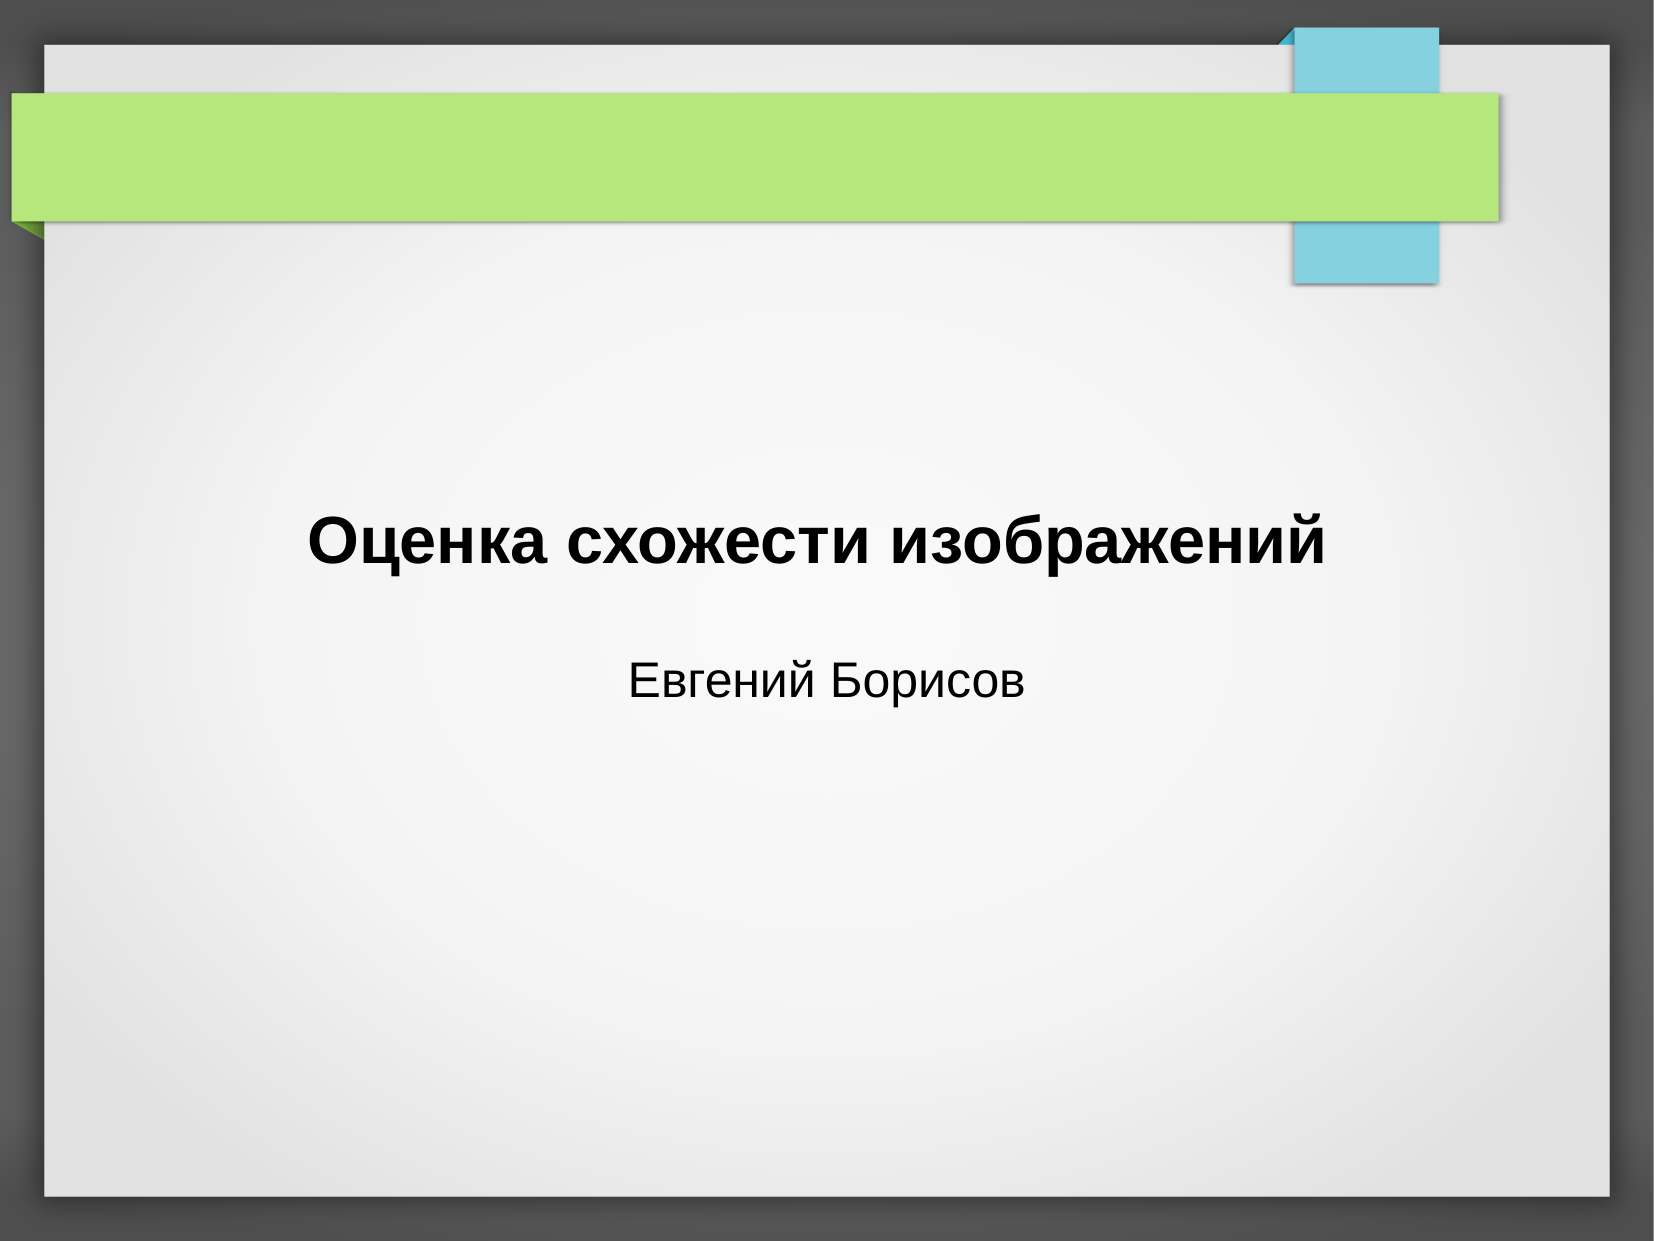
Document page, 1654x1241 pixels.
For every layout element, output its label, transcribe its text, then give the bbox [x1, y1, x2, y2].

picture [0, 0, 1654, 1241]
subtitle Оценка схожести изображений Евгений Борисов [82, 290, 1571, 1010]
